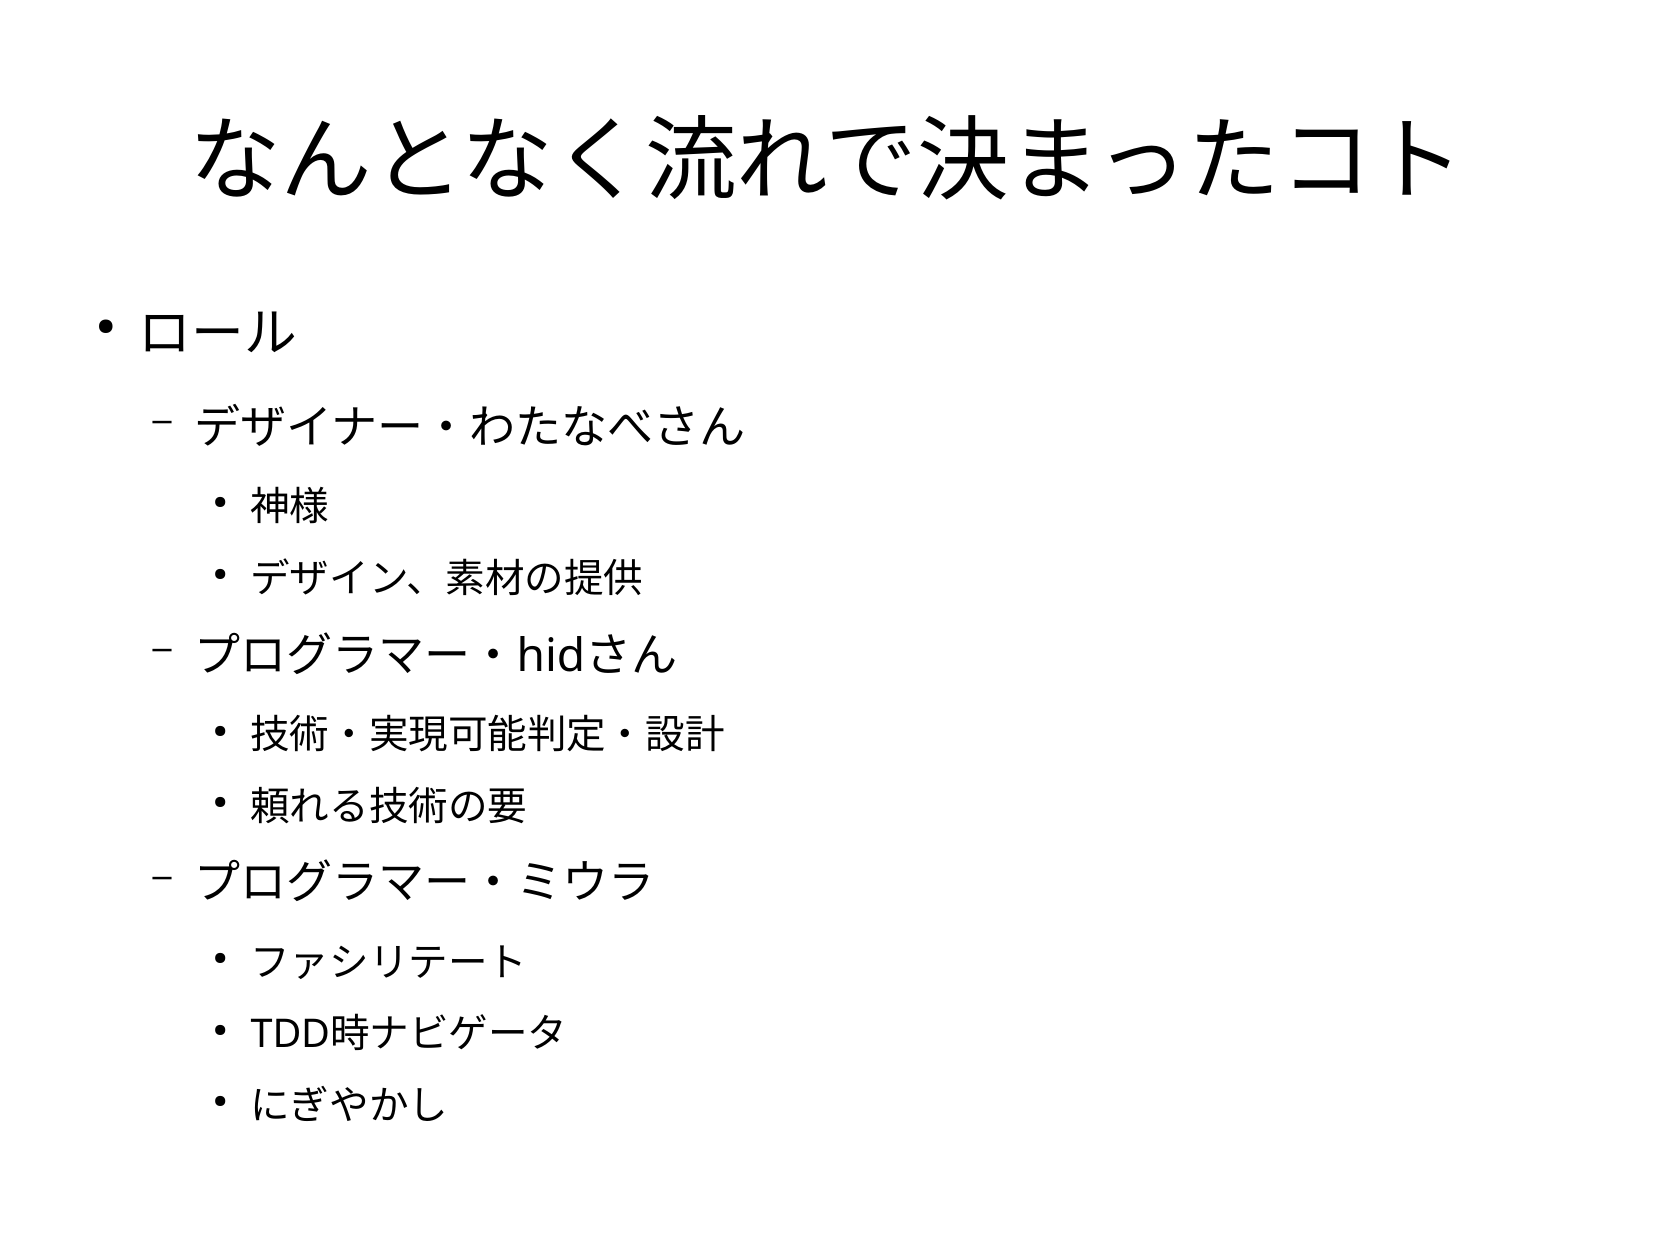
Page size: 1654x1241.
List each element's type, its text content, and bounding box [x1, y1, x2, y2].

title なんとなく流れで決まったコト [82, 49, 1571, 257]
list ロール デザイナー・わたなべさん 神様 デザイン、素材の提供 プログラマー・hidさん 技術・実現可能判定・設計 頼れる技術の要 プログラマー・ミウラ ファシリテート TDD時ナビゲータ にぎやかし [82, 290, 1538, 1134]
